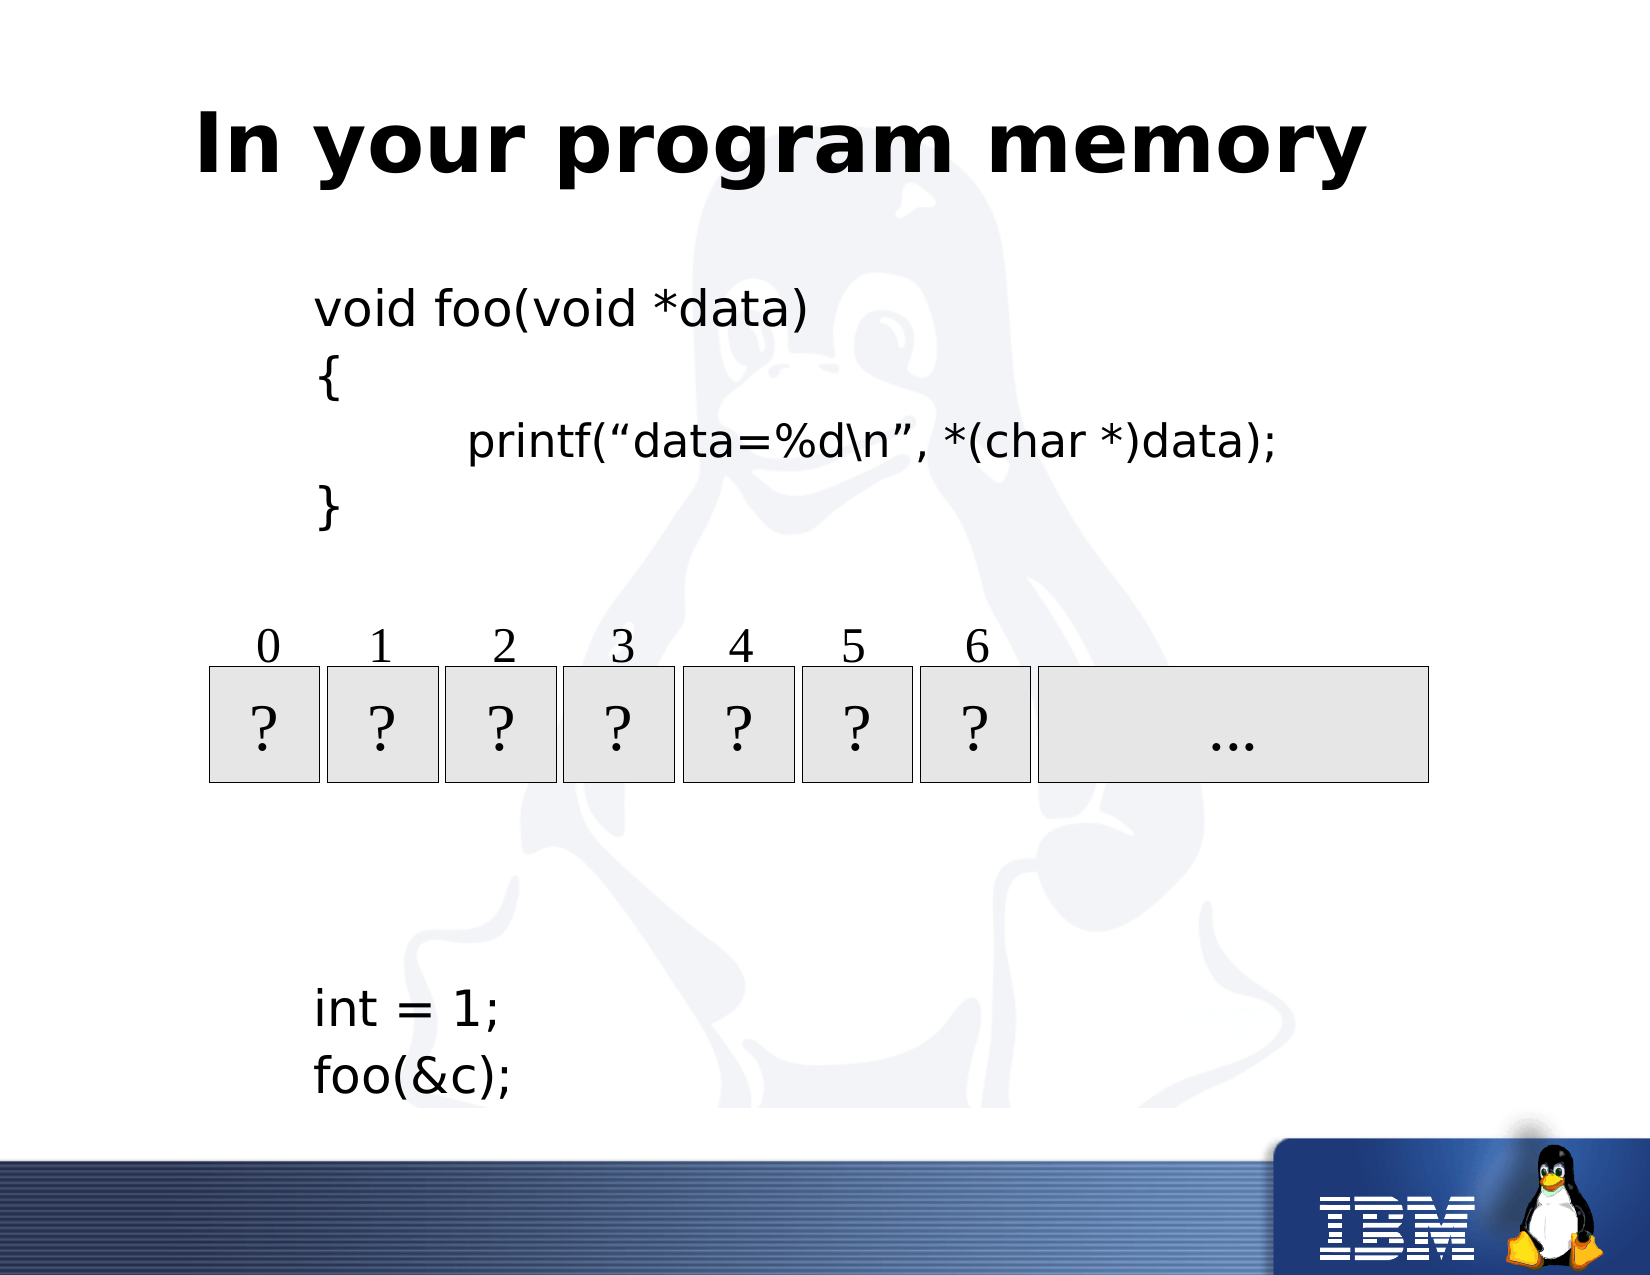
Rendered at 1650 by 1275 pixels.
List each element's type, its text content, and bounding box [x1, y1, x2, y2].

title In your program memory [76, 76, 1457, 211]
text_box ? [683, 666, 795, 783]
text_box 2 [492, 613, 518, 669]
text_box 1 [368, 613, 394, 666]
text_box ? [327, 666, 439, 783]
text_box 6 [964, 613, 990, 669]
text_box ? [920, 666, 1031, 783]
text_box 0 [256, 613, 282, 666]
text_box 5 [840, 613, 866, 669]
list void foo(void *data) { printf(“data=%d\n”, *(char *)data); } int = 1; foo(&c); [76, 279, 1457, 1171]
text_box ? [563, 666, 675, 783]
text_box 4 [728, 613, 754, 669]
text_box ... [1038, 666, 1429, 783]
text_box ? [802, 666, 913, 783]
text_box ? [209, 666, 320, 783]
text_box 3 [610, 613, 636, 669]
text_box ? [445, 666, 557, 783]
